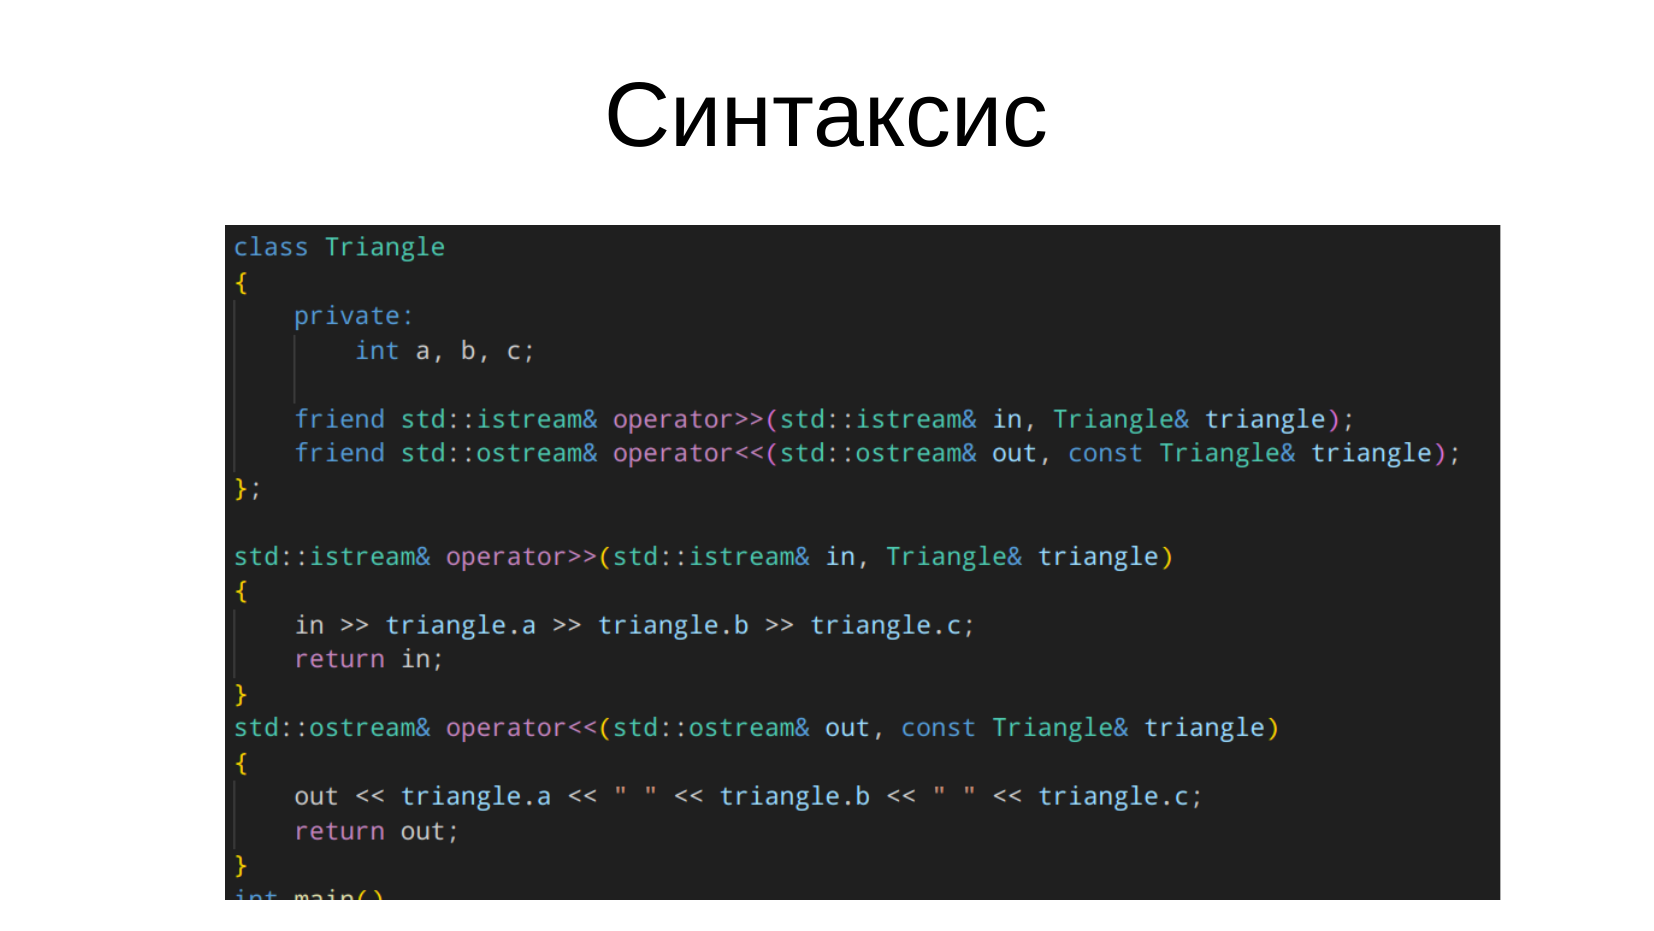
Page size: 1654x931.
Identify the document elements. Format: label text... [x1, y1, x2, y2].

picture [225, 225, 1501, 900]
title Синтаксис [82, 37, 1571, 193]
